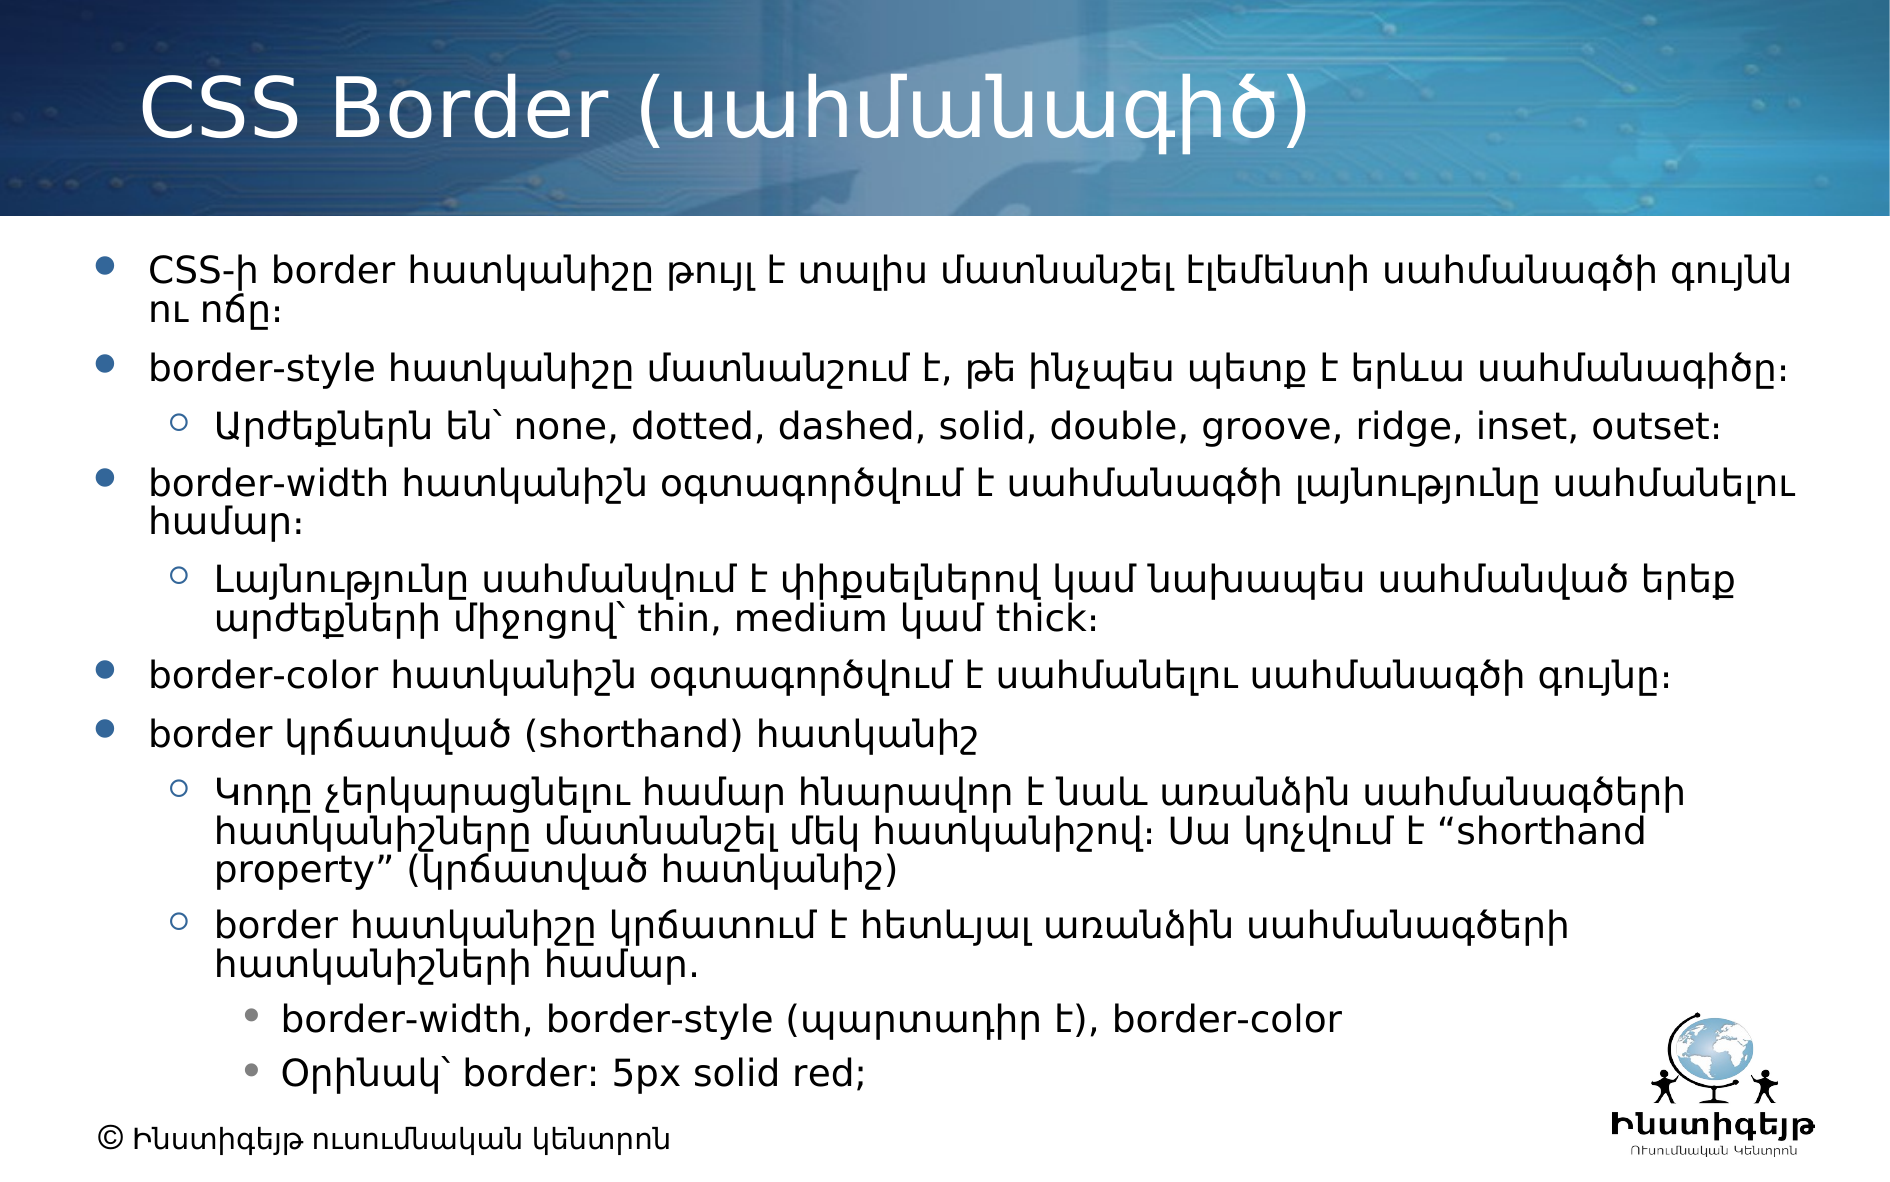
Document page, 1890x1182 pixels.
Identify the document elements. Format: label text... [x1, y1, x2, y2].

picture [1612, 1012, 1815, 1157]
list CSS-ի border հատկանիշը թույլ է տալիս մատնանշել էլեմենտի սահմանագծի գույնն ու ոճը։ border-style հատկանիշը մատնանշում է, թե ինչպես պետք է երևա սահմանագիծը։ Արժեքներն են՝ none, dotted, dashed, solid, double, groove, ridge, inset, outset։ border-width հատկանիշն օգտագործվում է սահմանագծի լայնությունը սահմանելու համար։ Լայնությունը սահմանվում է փիքսելներով կամ նախապես սահմանված երեք արժեքների միջոցով՝ thin, medium կամ thick։ border-color հատկանիշն օգտագործվում է սահմանելու սահմանագծի գույնը։ border կրճատված (shorthand) հատկանիշ Կոդը չերկարացնելու համար հնարավոր է նաև առանձին սահմանագծերի հատկանիշները մատնանշել մեկ հատկանիշով։ Սա կոչվում է “shorthand property” (կրճատված հատկանիշ) border հատկանիշը կրճատում է հետևյալ առանձին սահմանագծերի հատկանիշների համար․ border-width, border-style (պարտադիր է), border-color Օրինակ՝ border: 5px solid red; [93, 252, 1820, 280]
picture [0, 0, 1890, 216]
text_box CSS Border (սահմանագիծ) [138, 82, 1801, 94]
